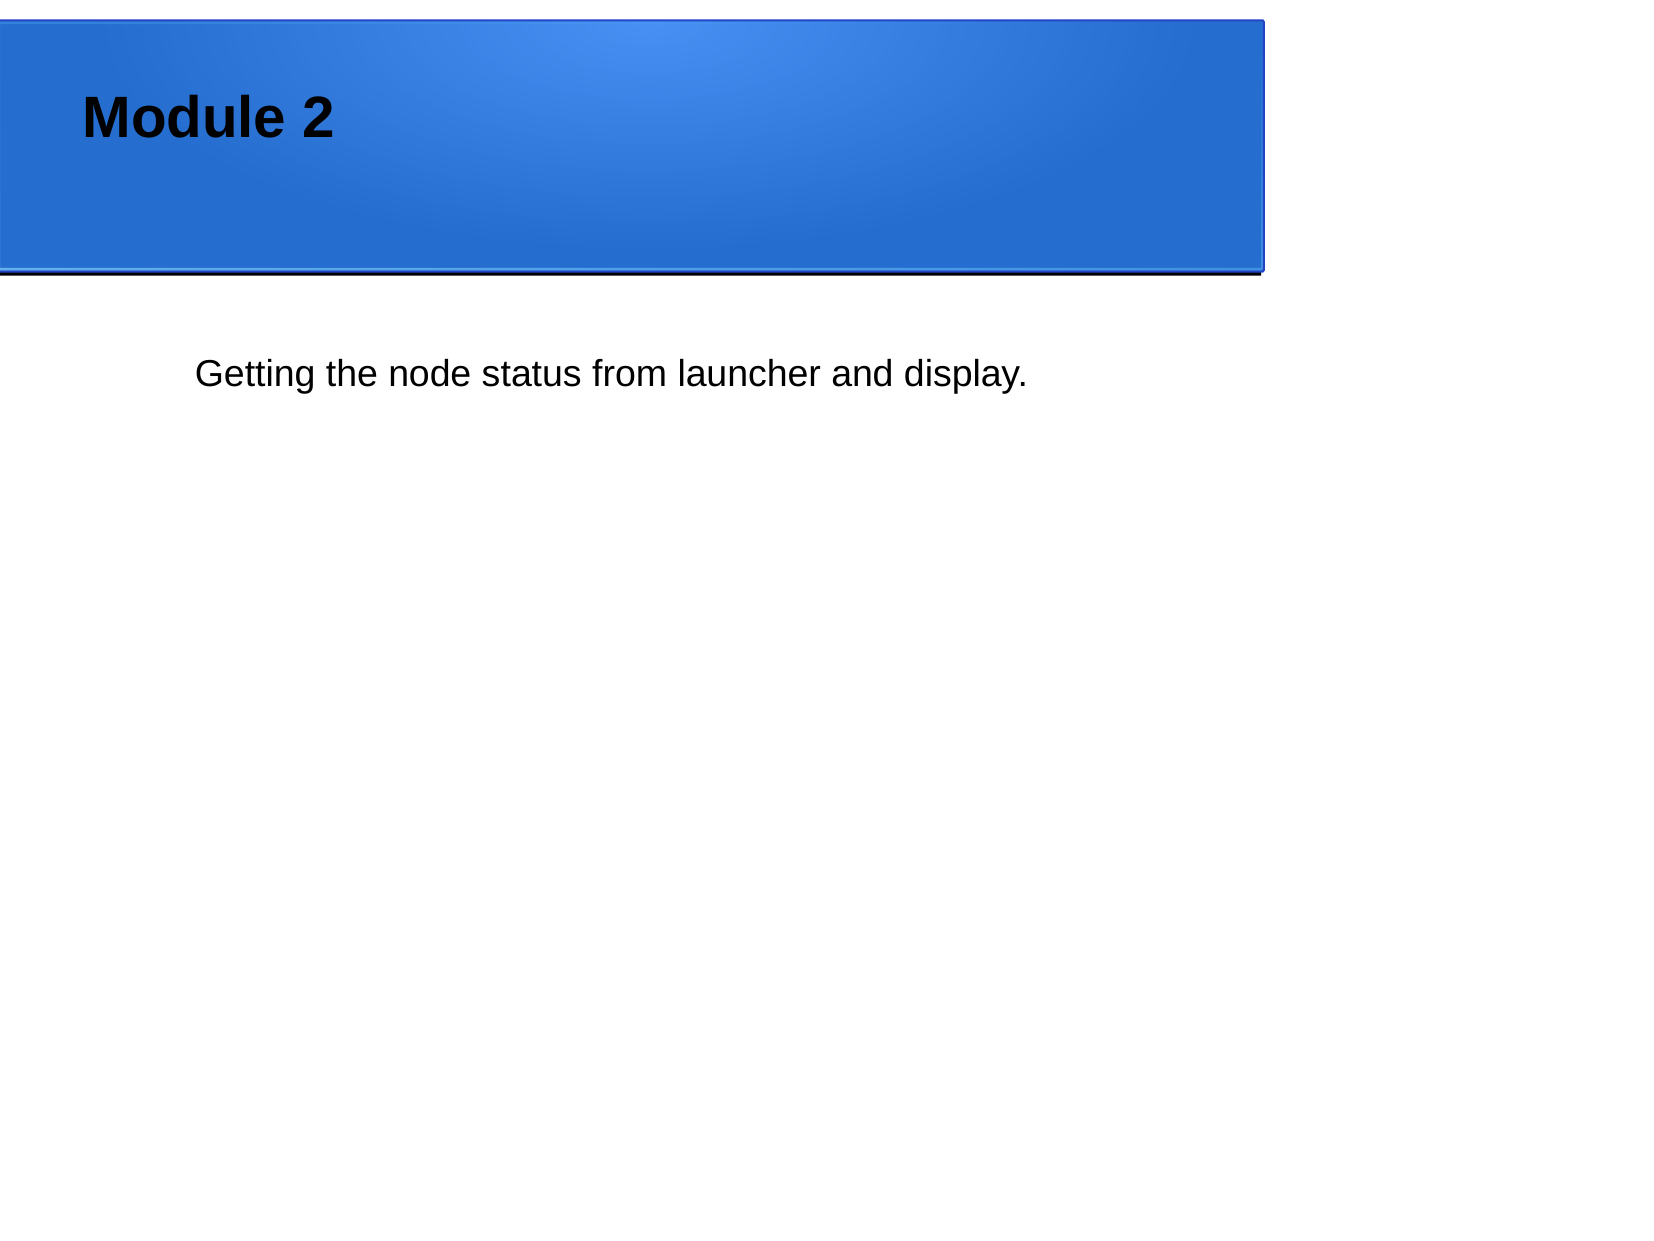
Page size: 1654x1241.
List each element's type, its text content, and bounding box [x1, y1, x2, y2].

subtitle [82, 299, 1571, 1019]
text_box Getting the node status from launcher and display. [180, 345, 1276, 931]
title Module 2 [82, 47, 1235, 252]
